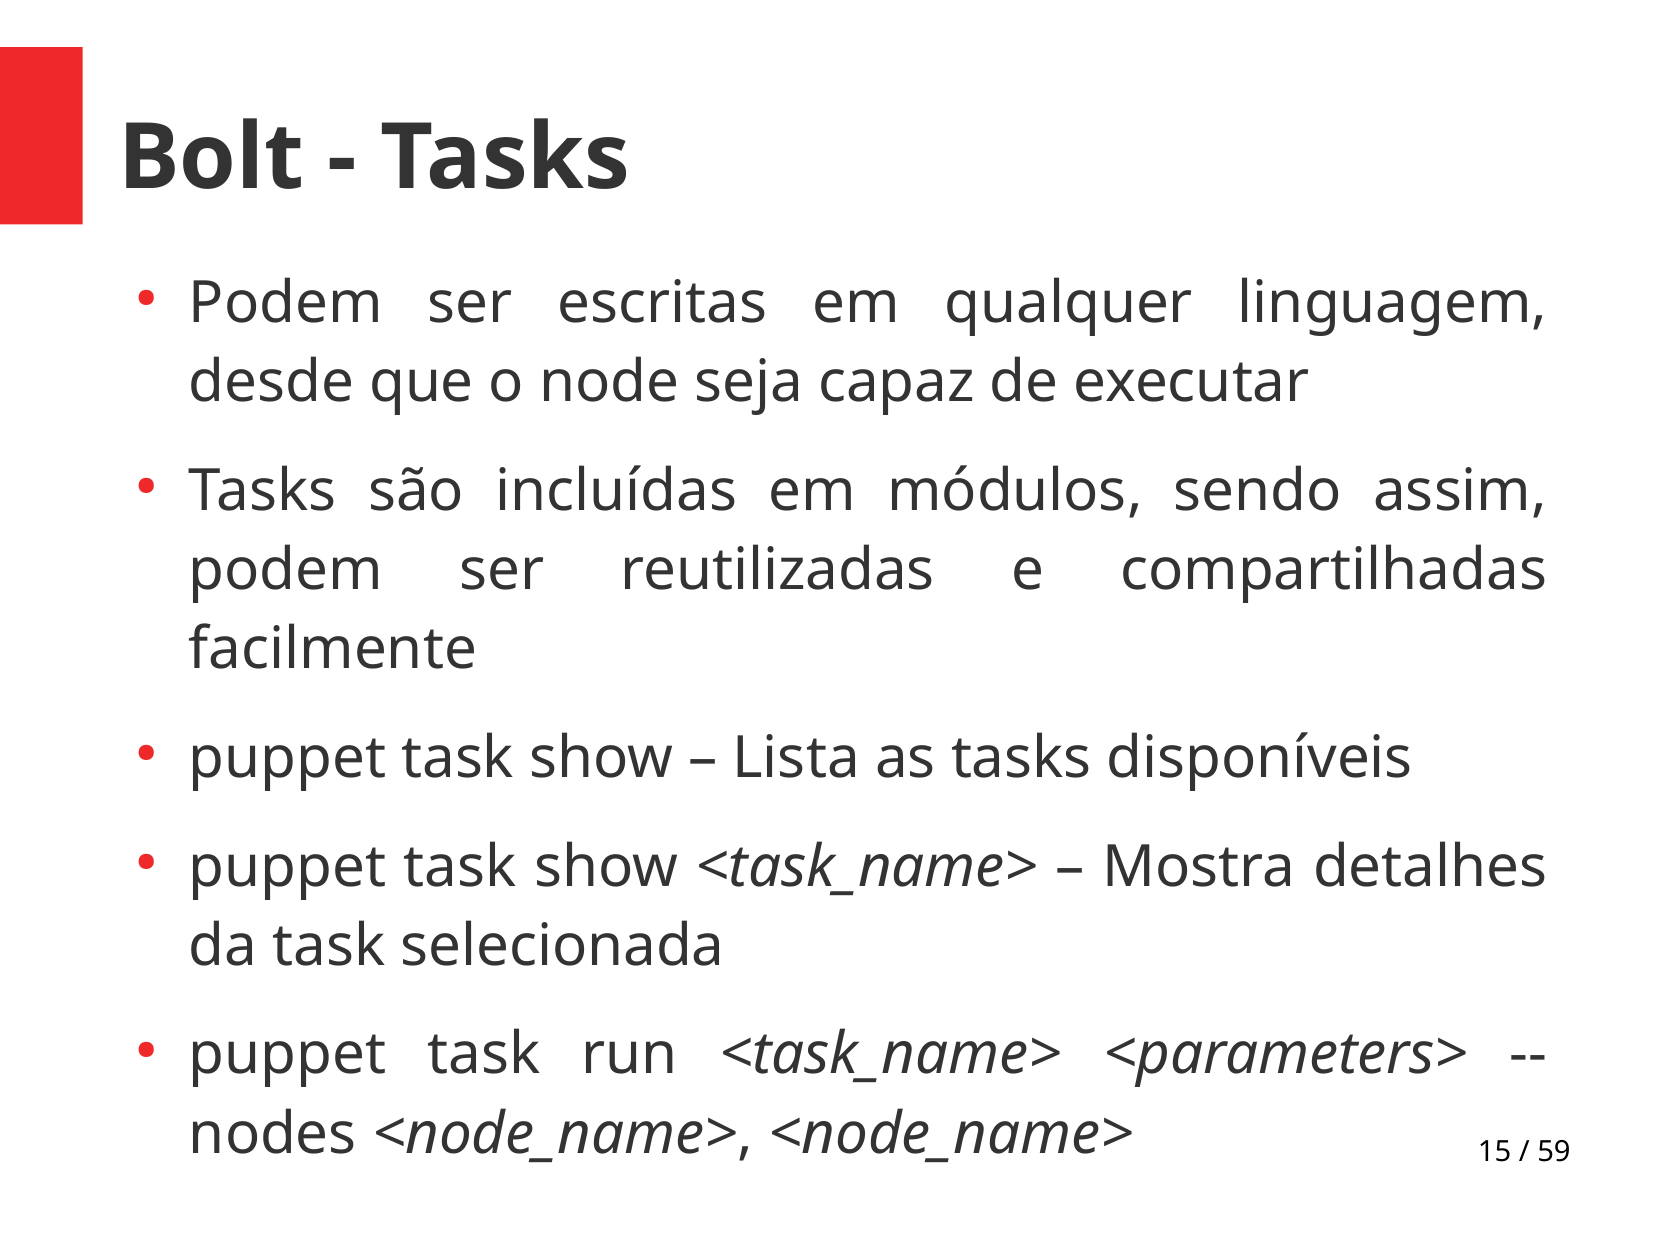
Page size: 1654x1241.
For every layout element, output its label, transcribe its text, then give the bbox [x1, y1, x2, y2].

list Podem ser escritas em qualquer linguagem, desde que o node seja capaz de executar Tasks são incluídas em módulos, sendo assim, podem ser reutilizadas e compartilhadas facilmente puppet task show – Lista as tasks disponíveis puppet task show <task_name> – Mostra detalhes da task selecionada puppet task run <task_name> <parameters> --nodes <node_name>, <node_name> [118, 259, 1548, 1063]
title Bolt - Tasks [118, 49, 1571, 257]
